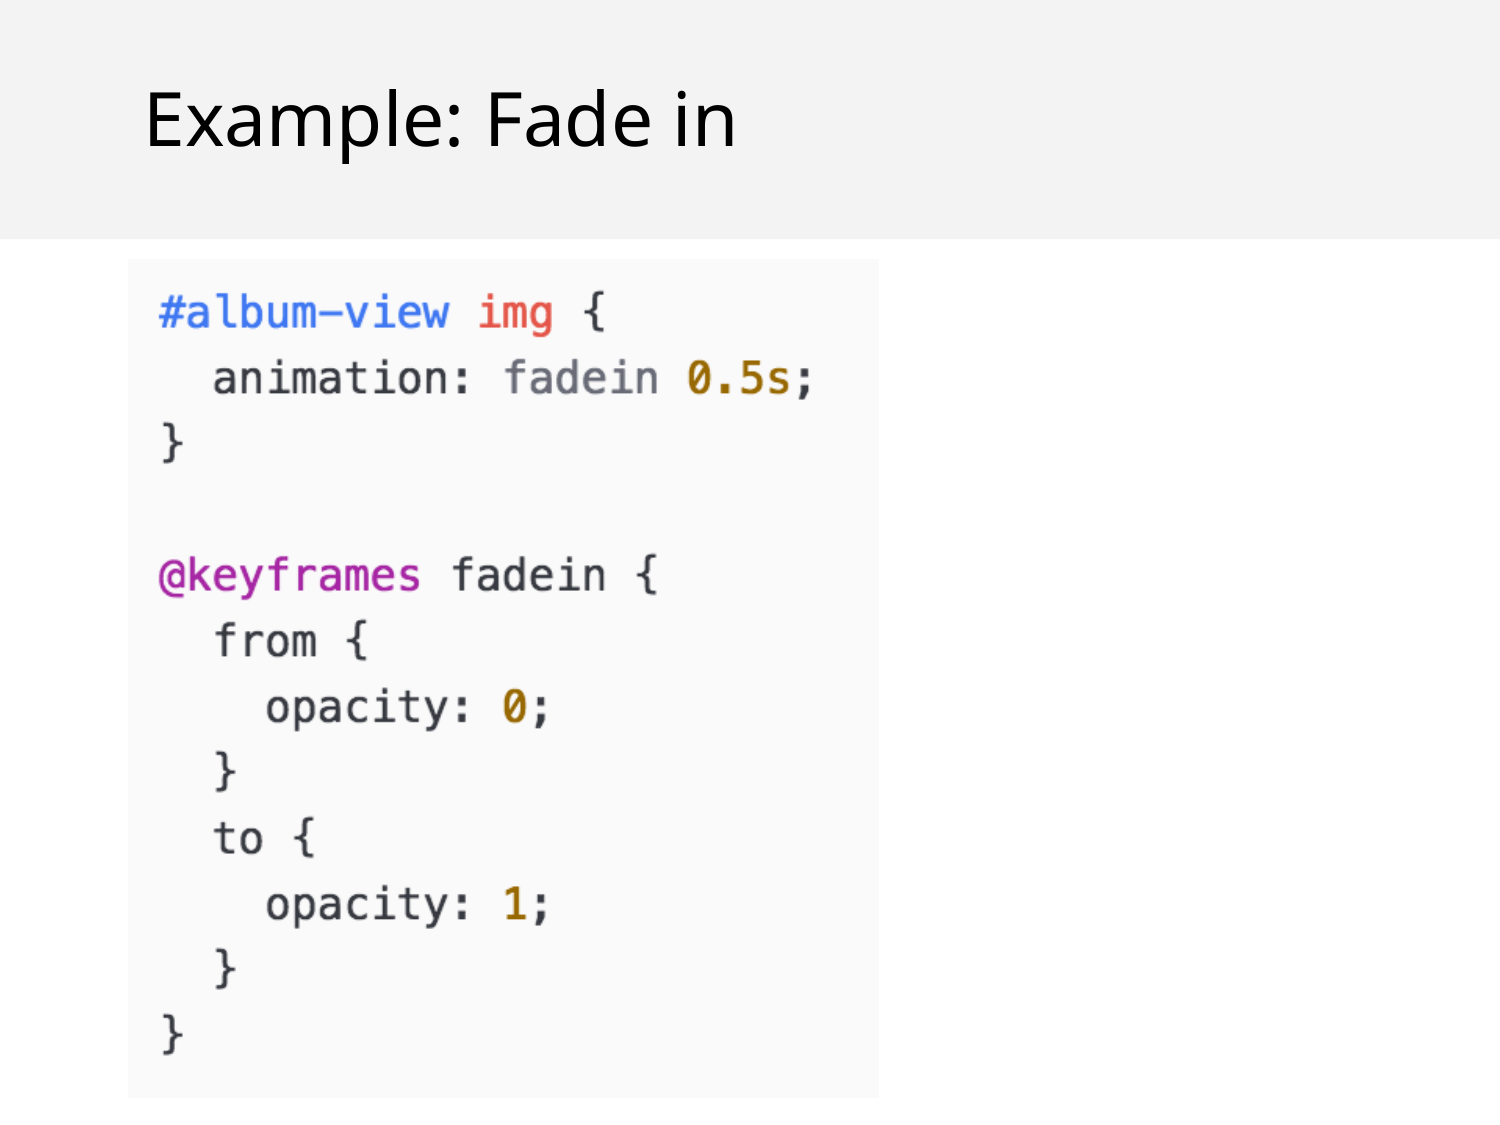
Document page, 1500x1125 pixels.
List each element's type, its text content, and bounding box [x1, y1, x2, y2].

title Example: Fade in [128, 56, 1372, 183]
picture [128, 259, 879, 1098]
